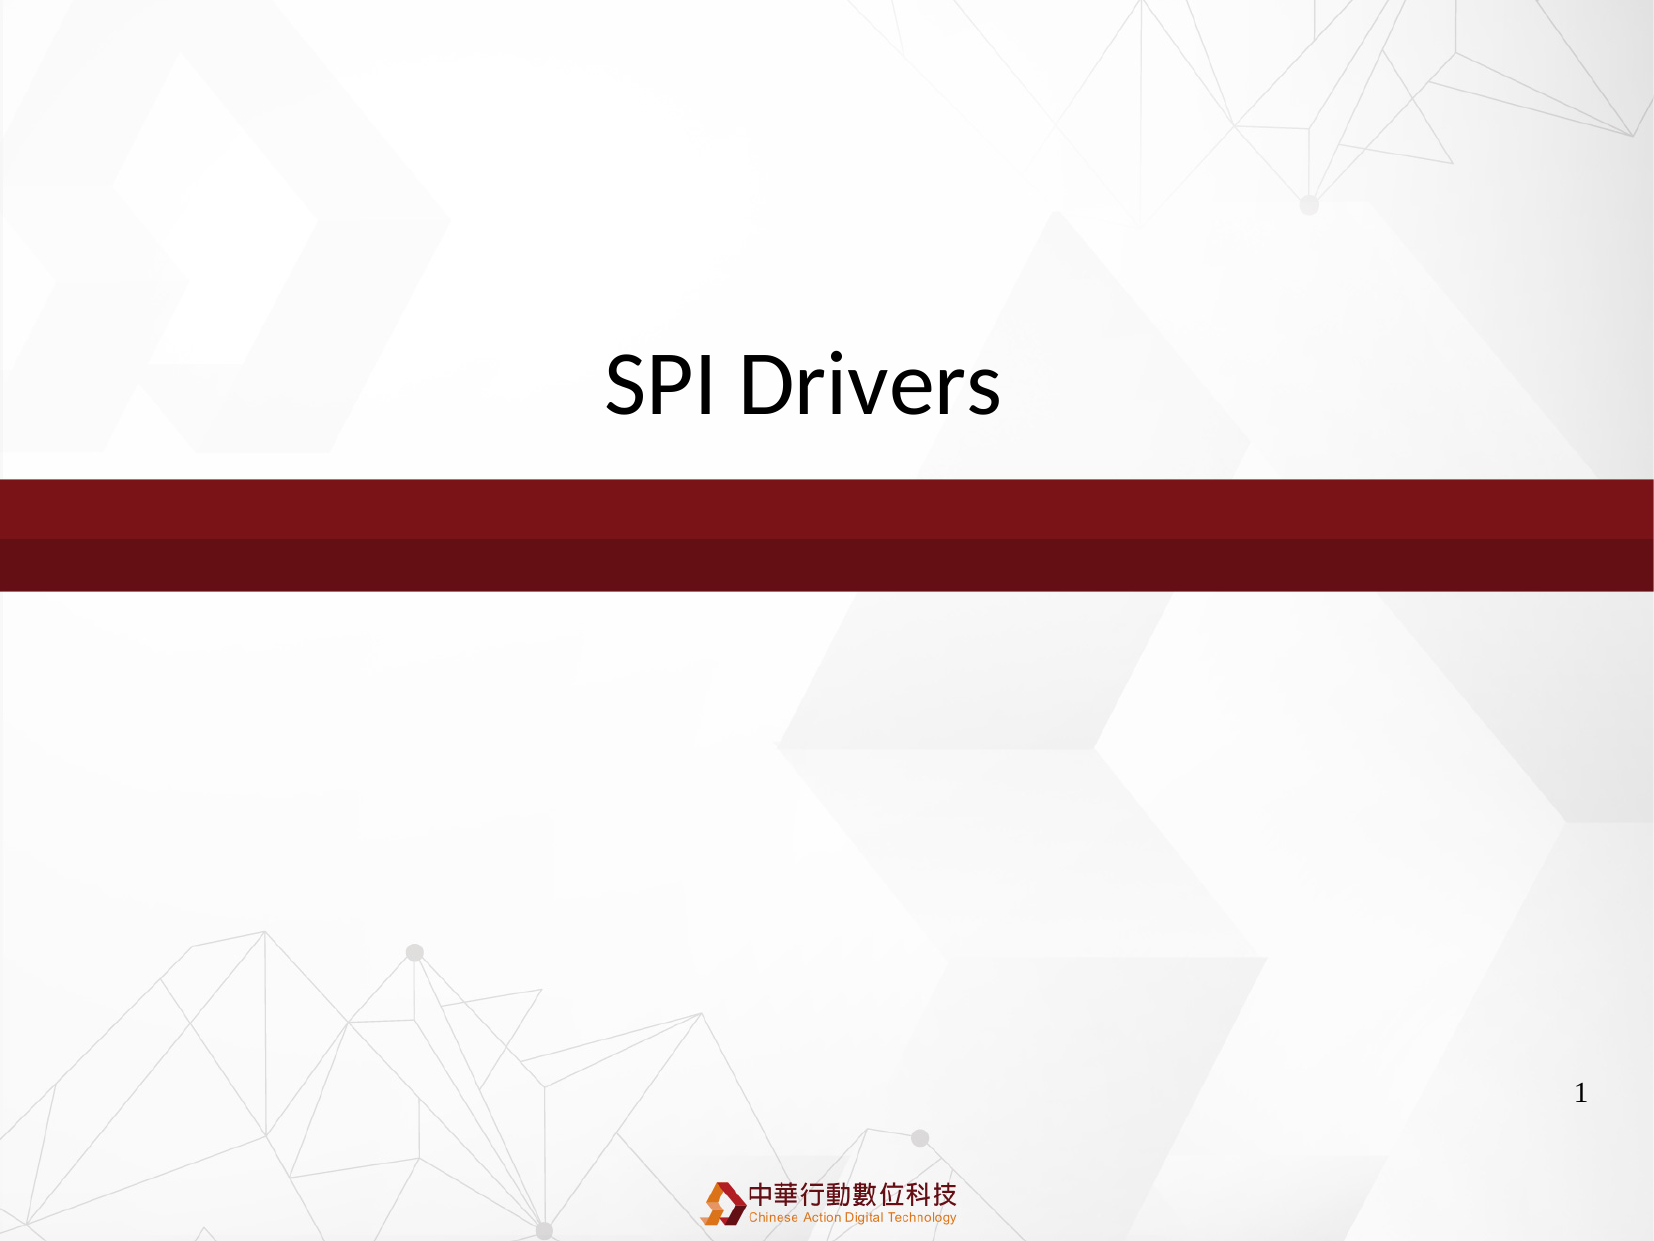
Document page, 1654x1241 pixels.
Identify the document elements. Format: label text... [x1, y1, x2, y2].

picture [0, 0, 1654, 1241]
title SPI Drivers [60, 287, 1549, 496]
